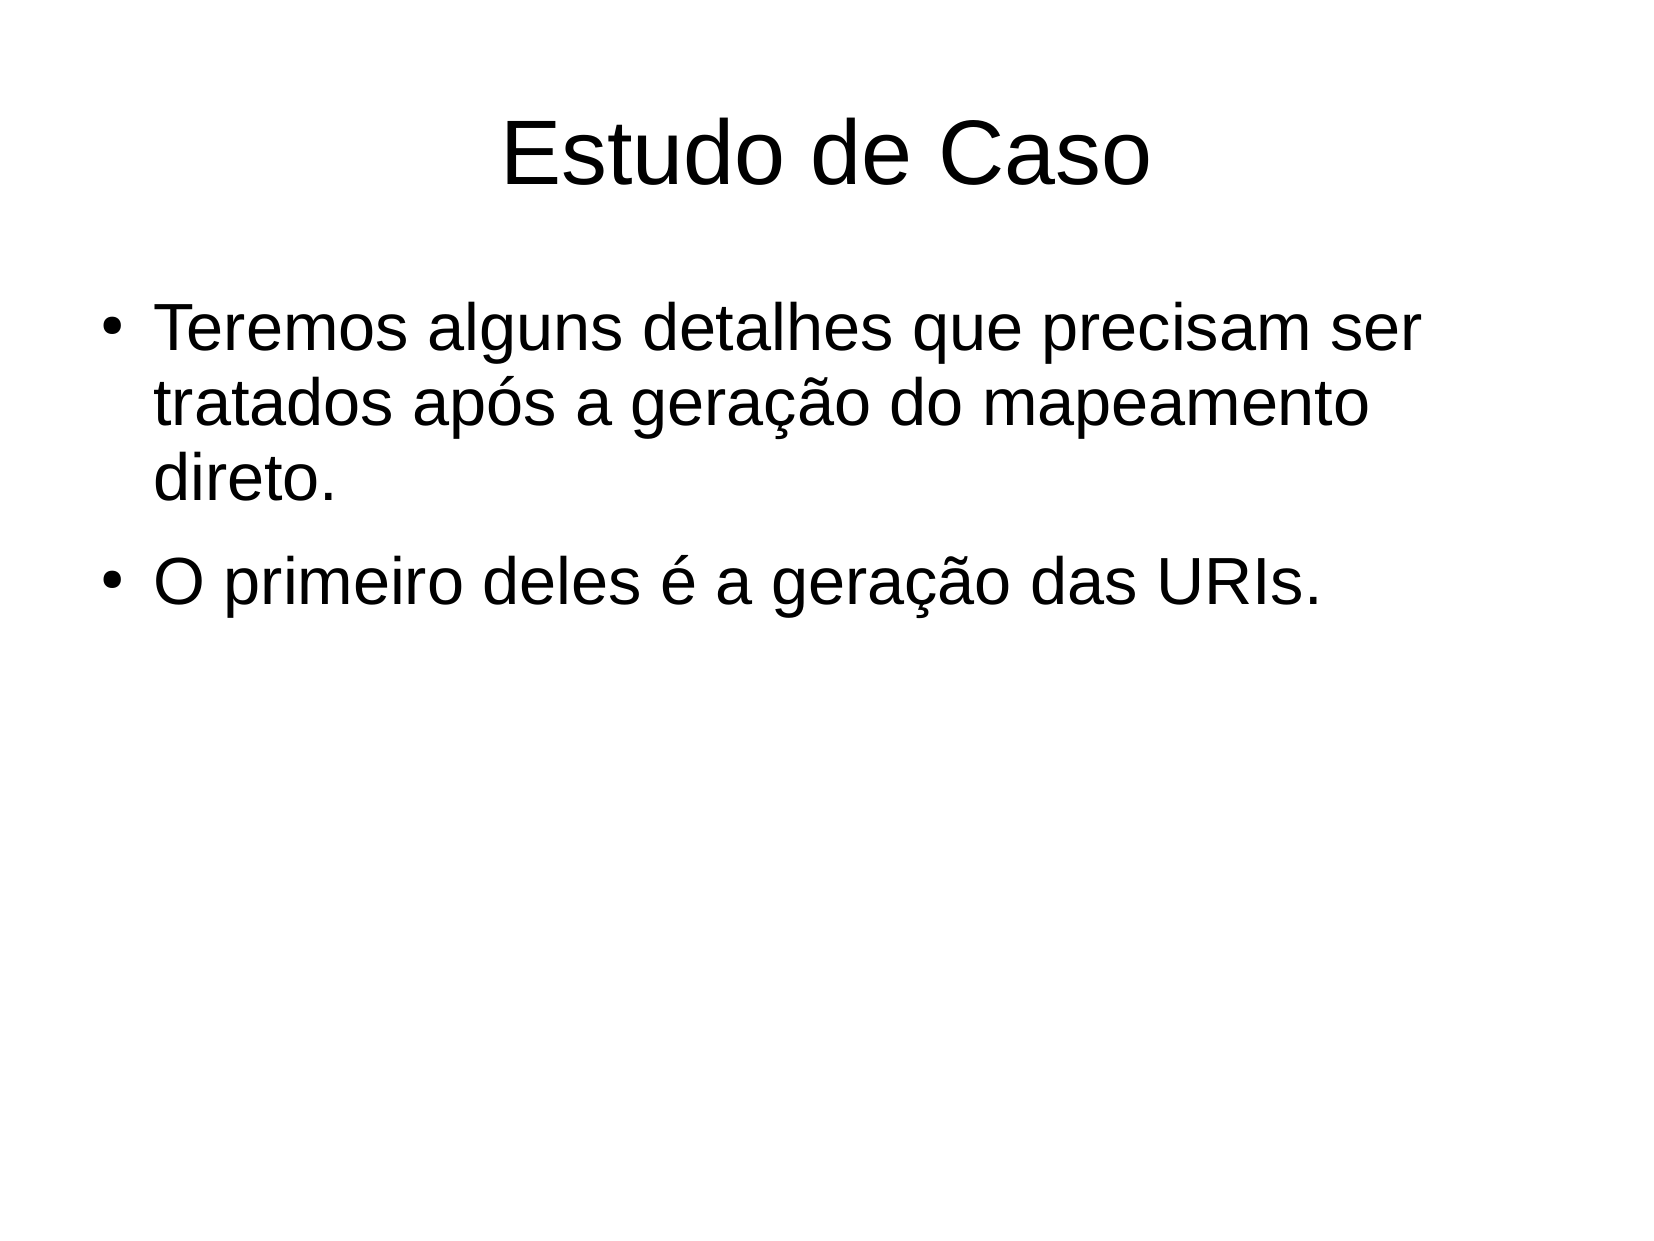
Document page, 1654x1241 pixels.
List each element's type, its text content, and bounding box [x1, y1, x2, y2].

title Estudo de Caso [82, 49, 1571, 257]
list Teremos alguns detalhes que precisam ser tratados após a geração do mapeamento direto. O primeiro deles é a geração das URIs. [82, 290, 1571, 1109]
